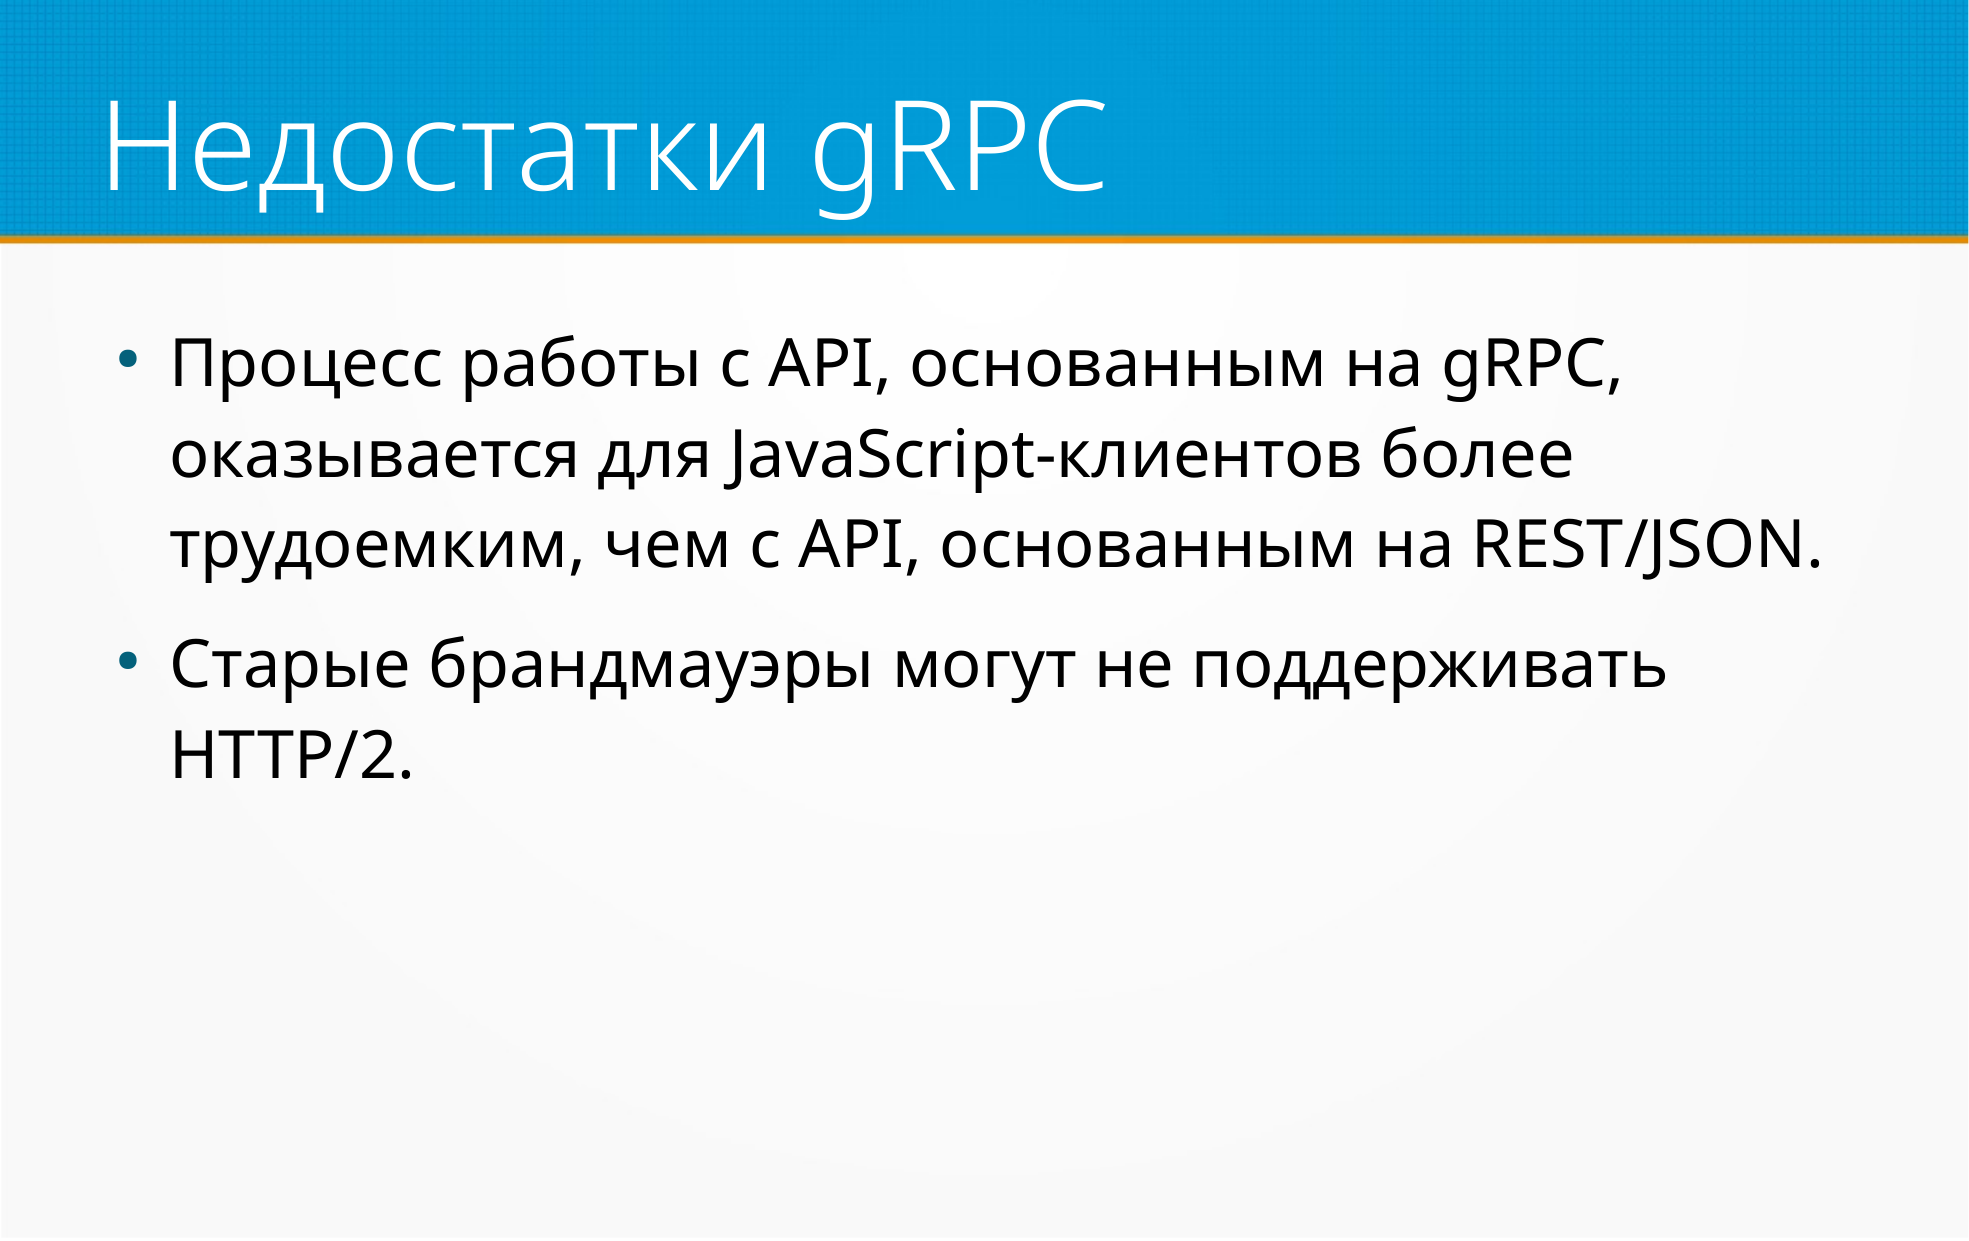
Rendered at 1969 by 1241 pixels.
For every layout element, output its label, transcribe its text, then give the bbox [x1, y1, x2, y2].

title Недостатки gRPC [98, 19, 1870, 227]
picture [0, 233, 1969, 1241]
list Процесс работы с API, основанным на gRPC, оказывается для JavaScript-клиентов более трудоемким, чем с API, основанным на REST/JSON. Старые брандмауэры могут не поддерживать HTTP/2. [98, 315, 1861, 1081]
